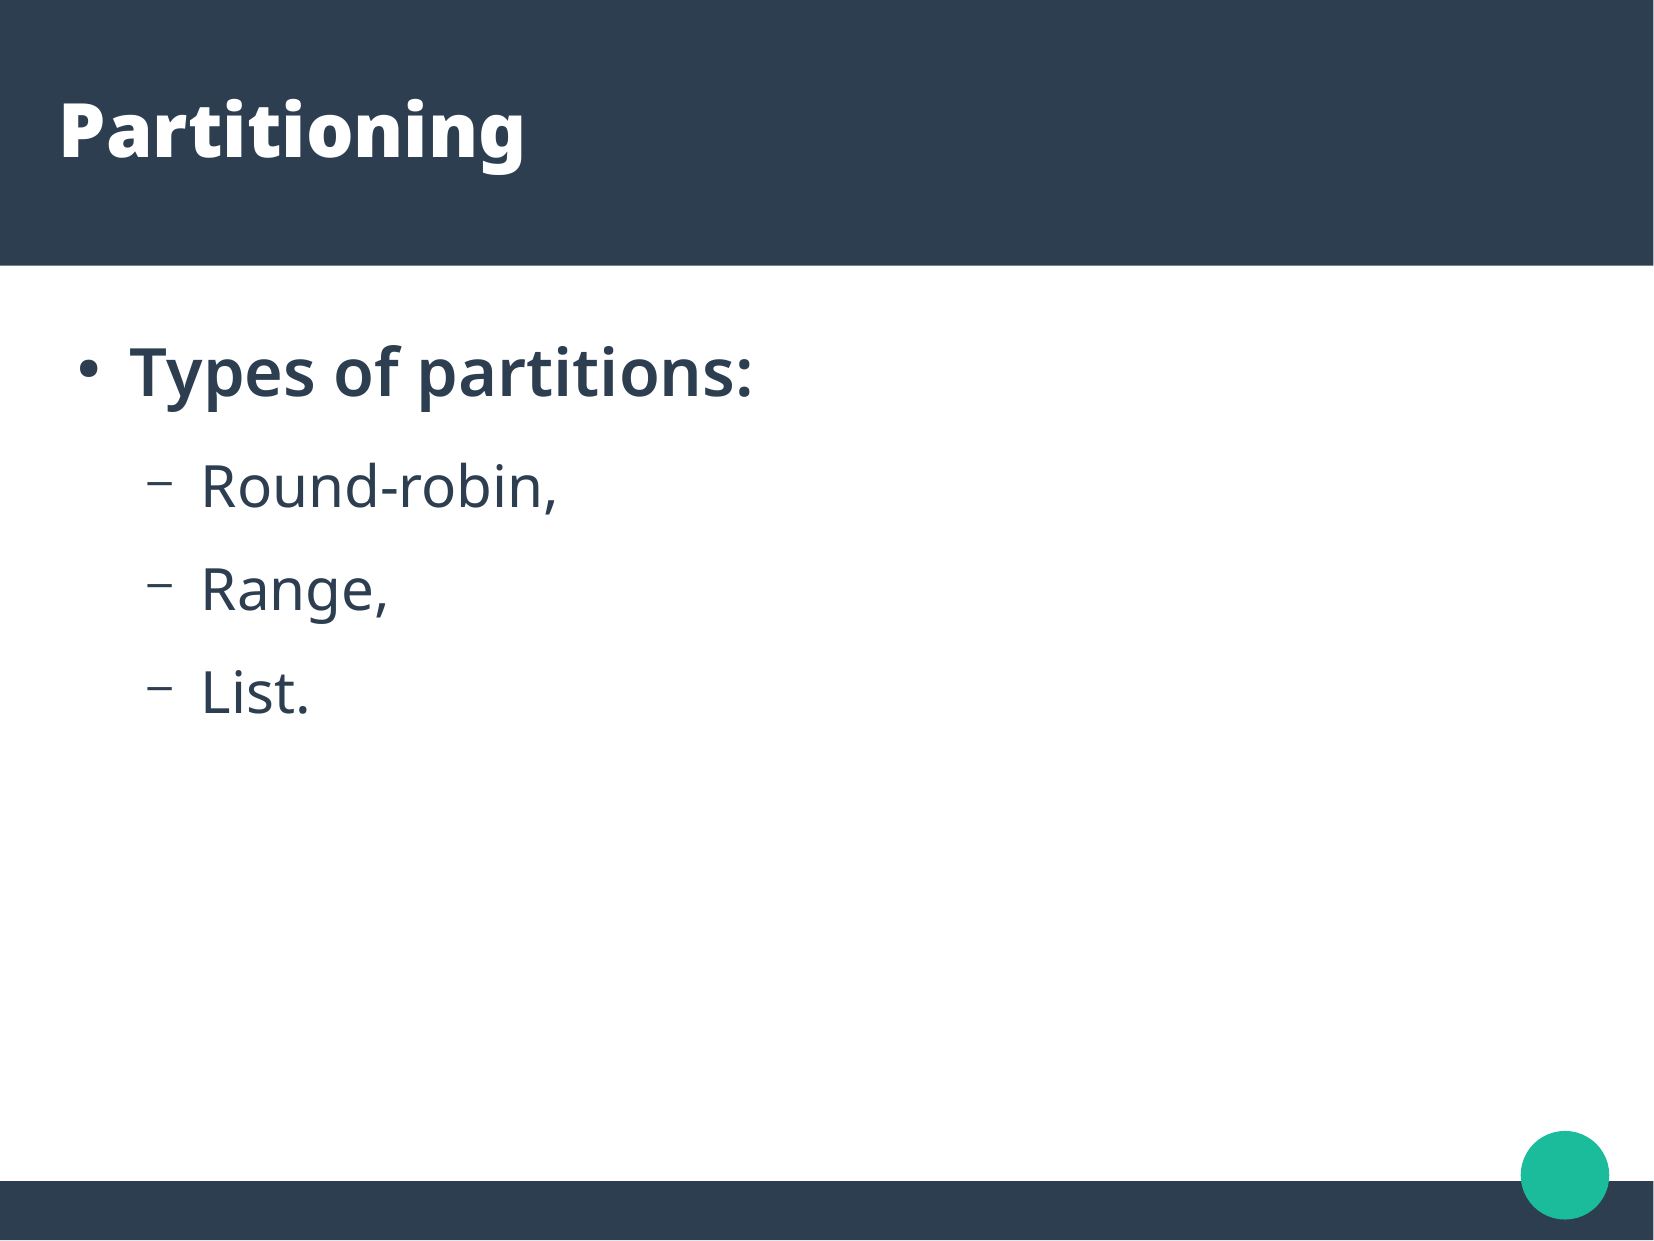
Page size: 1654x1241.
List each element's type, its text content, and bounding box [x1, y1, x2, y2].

list Types of partitions: Round-robin, Range, List. [59, 324, 1595, 1152]
title Partitioning [59, 49, 1595, 207]
